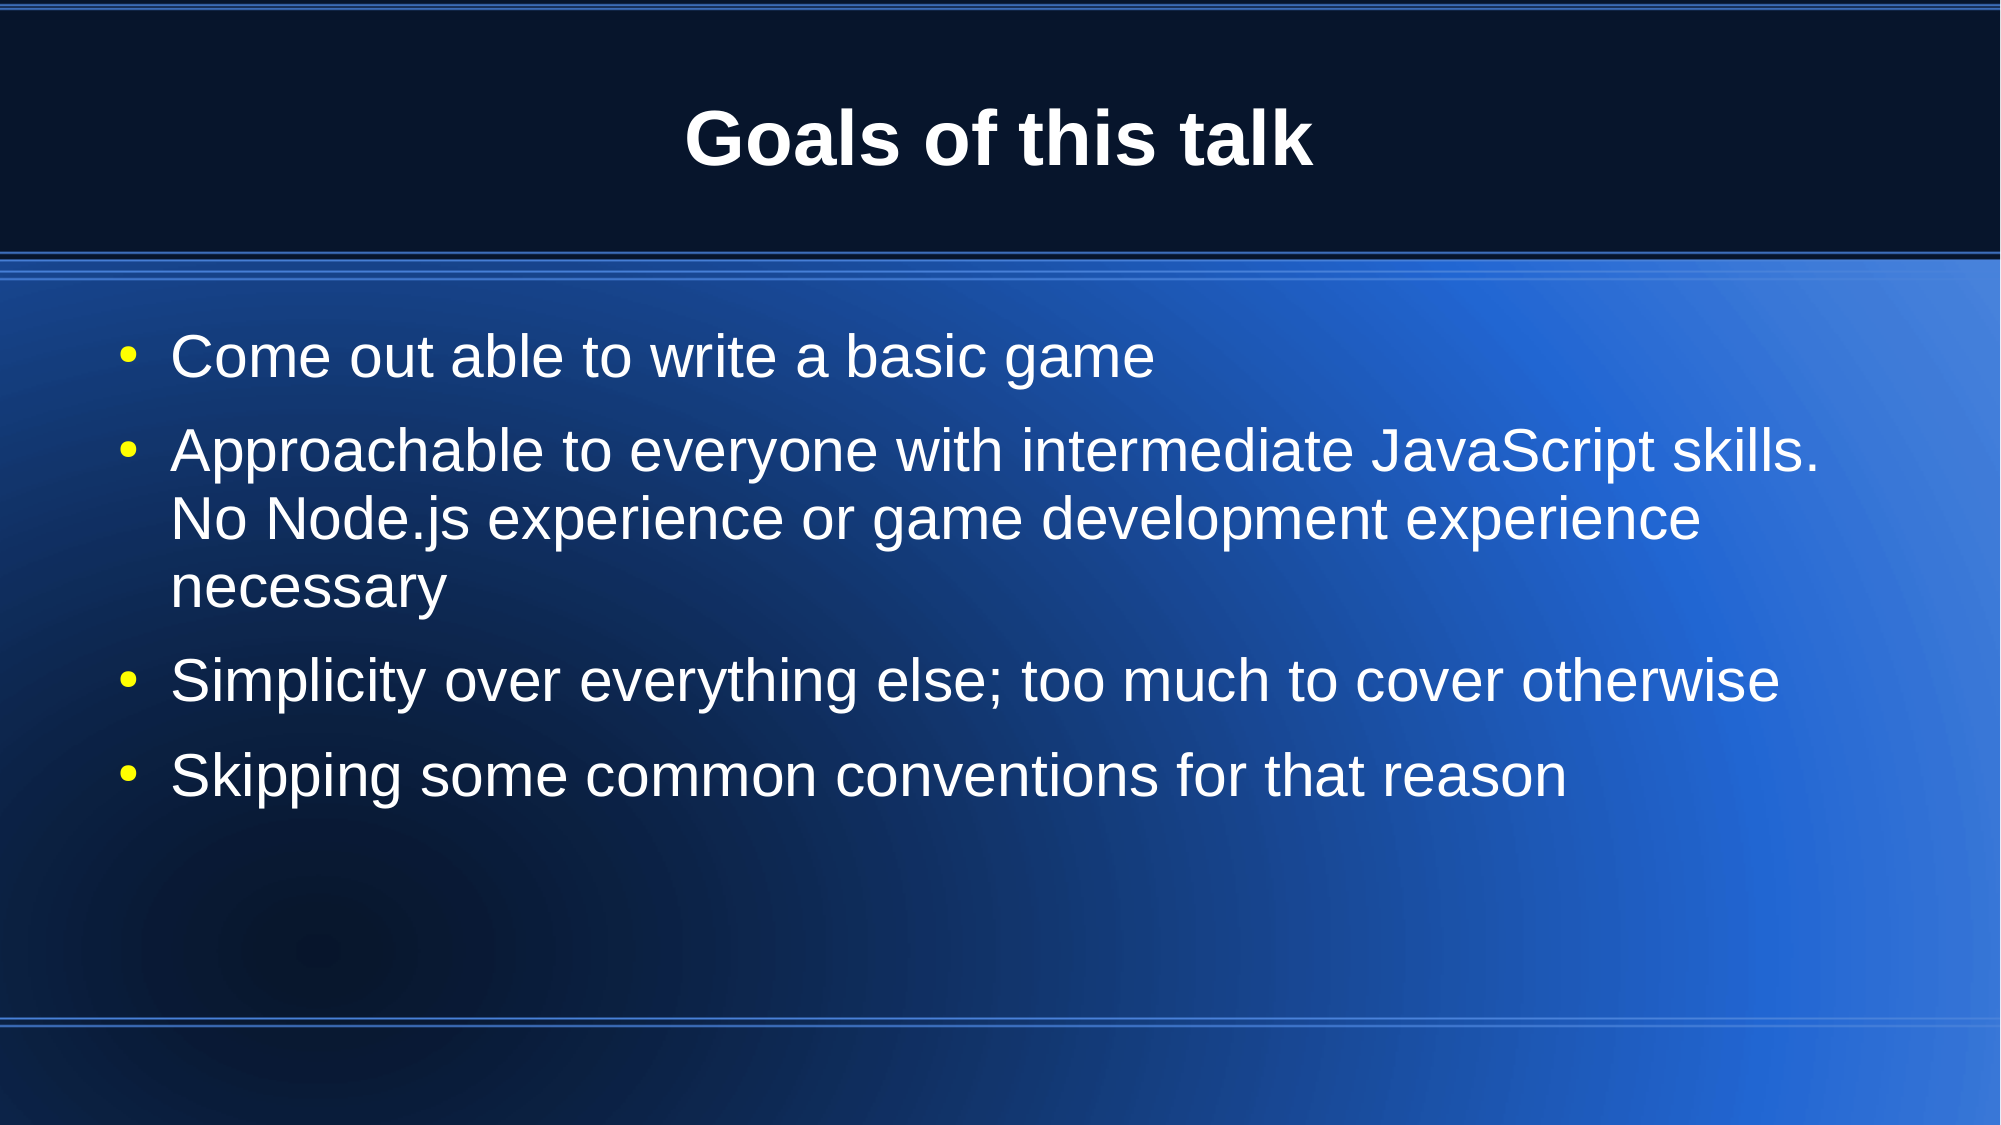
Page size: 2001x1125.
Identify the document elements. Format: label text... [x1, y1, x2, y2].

title Goals of this talk [99, 44, 1900, 233]
picture [0, 0, 2001, 1125]
list Come out able to write a basic game Approachable to everyone with intermediate JavaScript skills. No Node.js experience or game development experience necessary Simplicity over everything else; too much to cover otherwise Skipping some common conventions for that reason [99, 322, 1900, 959]
